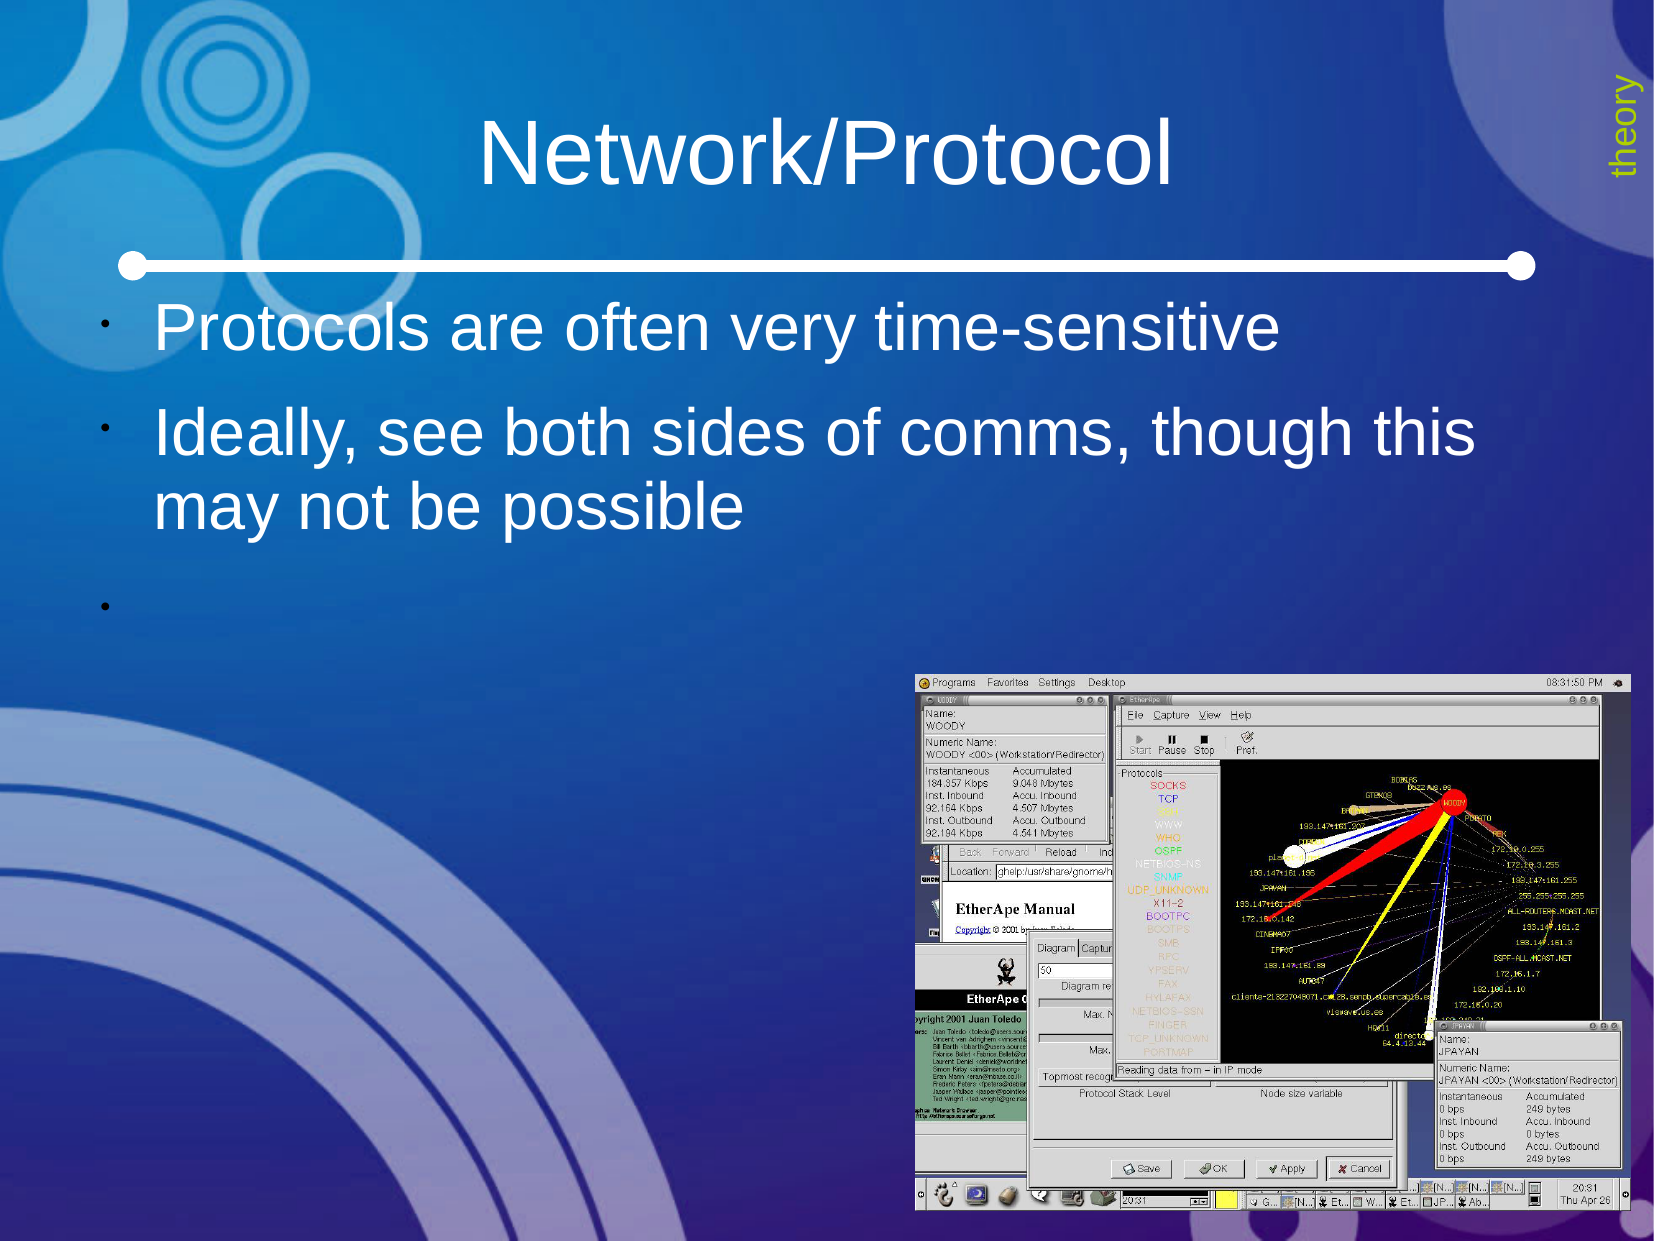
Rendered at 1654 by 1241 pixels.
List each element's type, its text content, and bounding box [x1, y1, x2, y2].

list Protocols are often very time-sensitive Ideally, see both sides of comms, though this may not be possible [82, 290, 1571, 1094]
picture [0, 0, 1654, 1241]
title Network/Protocol [82, 56, 1571, 250]
